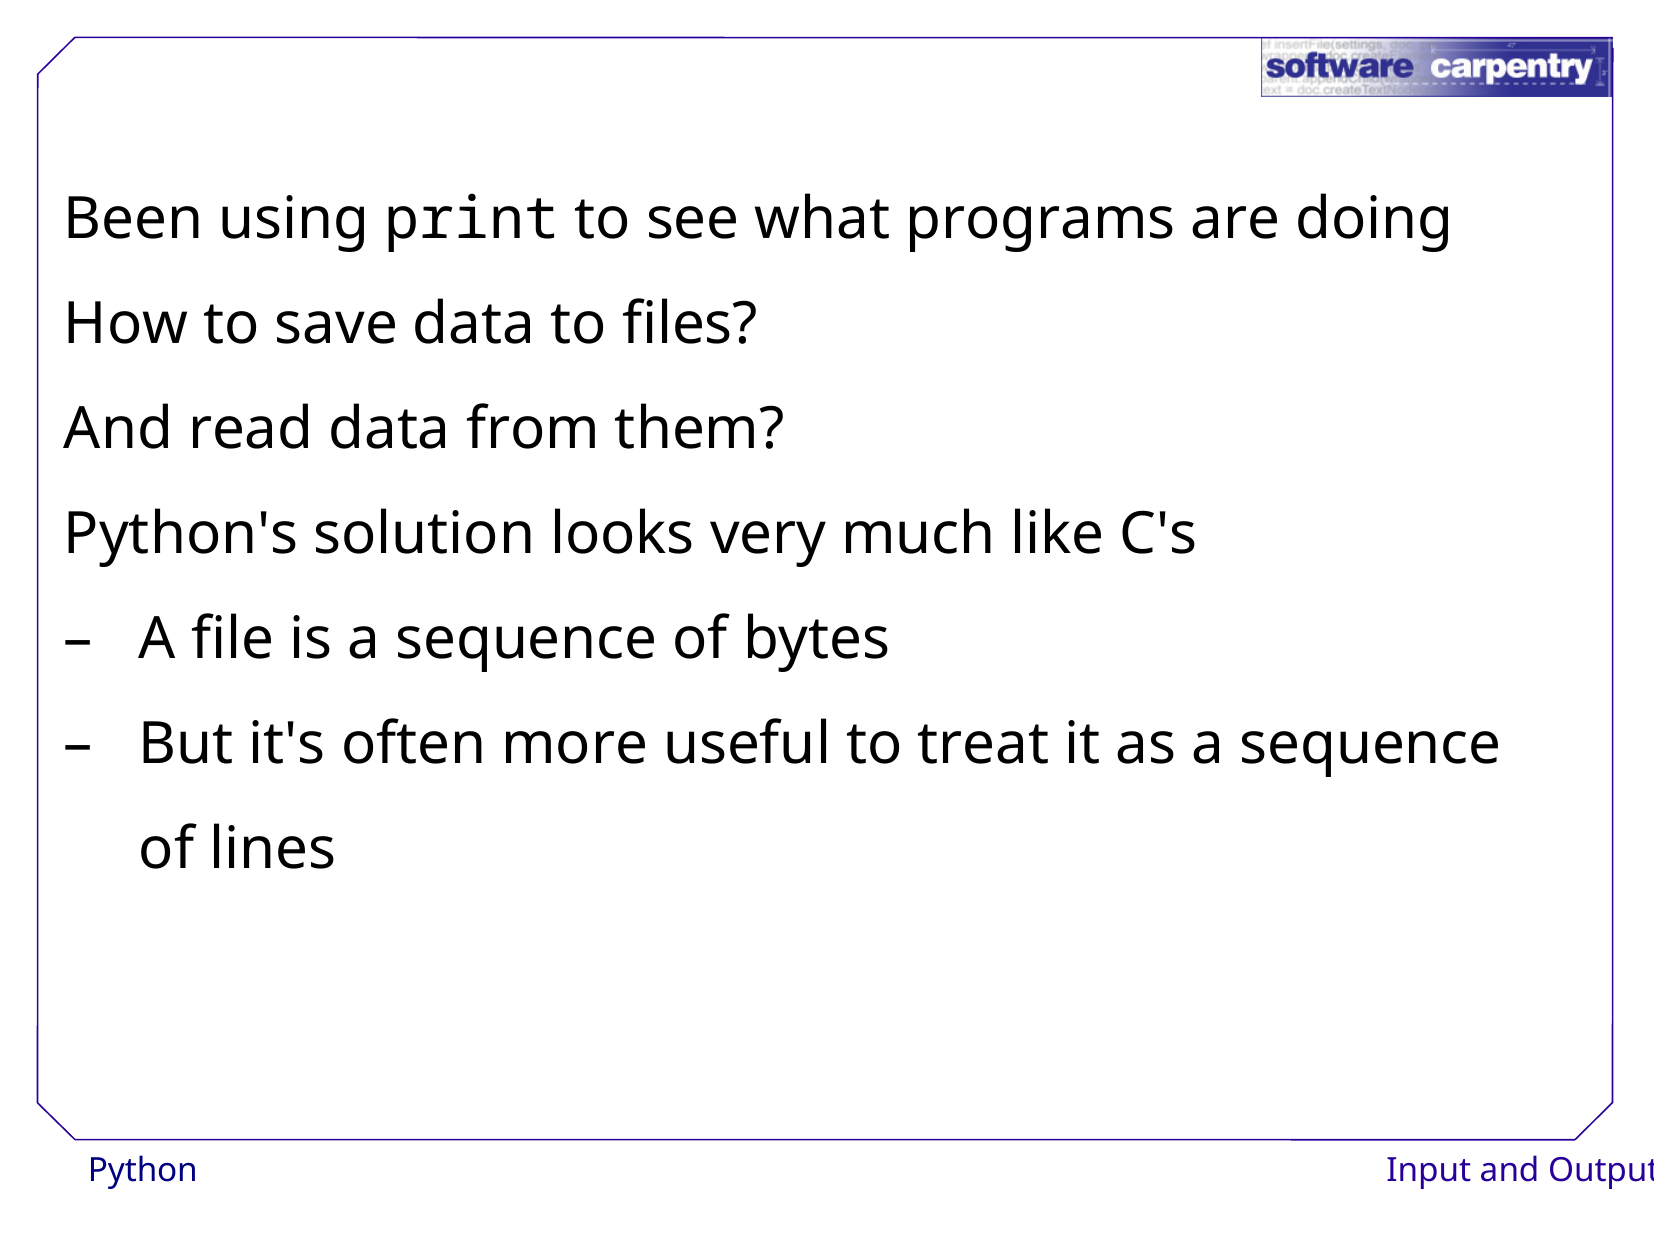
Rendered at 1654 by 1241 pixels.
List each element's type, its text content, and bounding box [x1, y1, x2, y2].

text_box Been using print to see what programs are doing How to save data to files? And read data from them? Python's solution looks very much like C's – A file is a sequence of bytes – But it's often more useful to treat it as a sequence of lines [49, 138, 1654, 889]
picture [1261, 39, 1613, 97]
